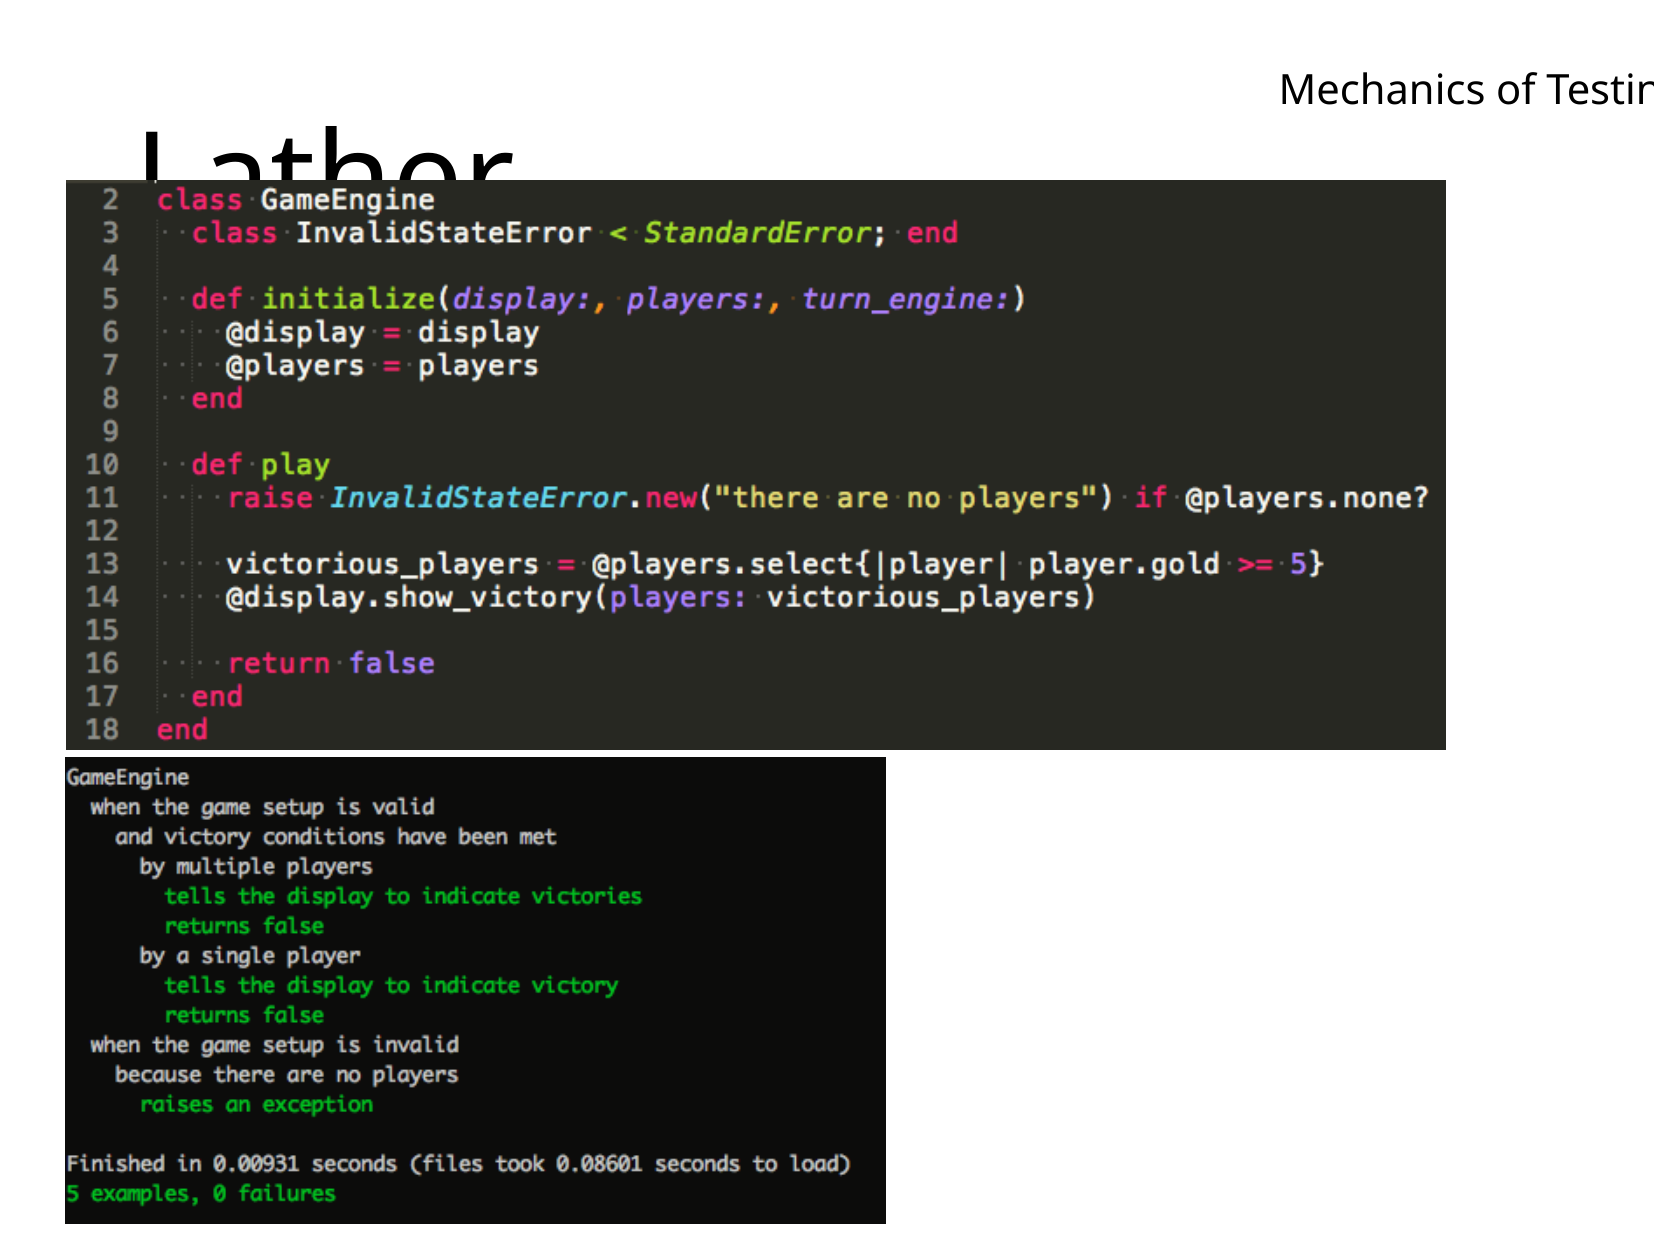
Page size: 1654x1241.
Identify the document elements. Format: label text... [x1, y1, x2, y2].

picture [66, 180, 1446, 751]
text_box Mechanics of Testing [1263, 51, 1603, 106]
text_box Lather... [120, 80, 1508, 211]
picture [65, 757, 886, 1224]
